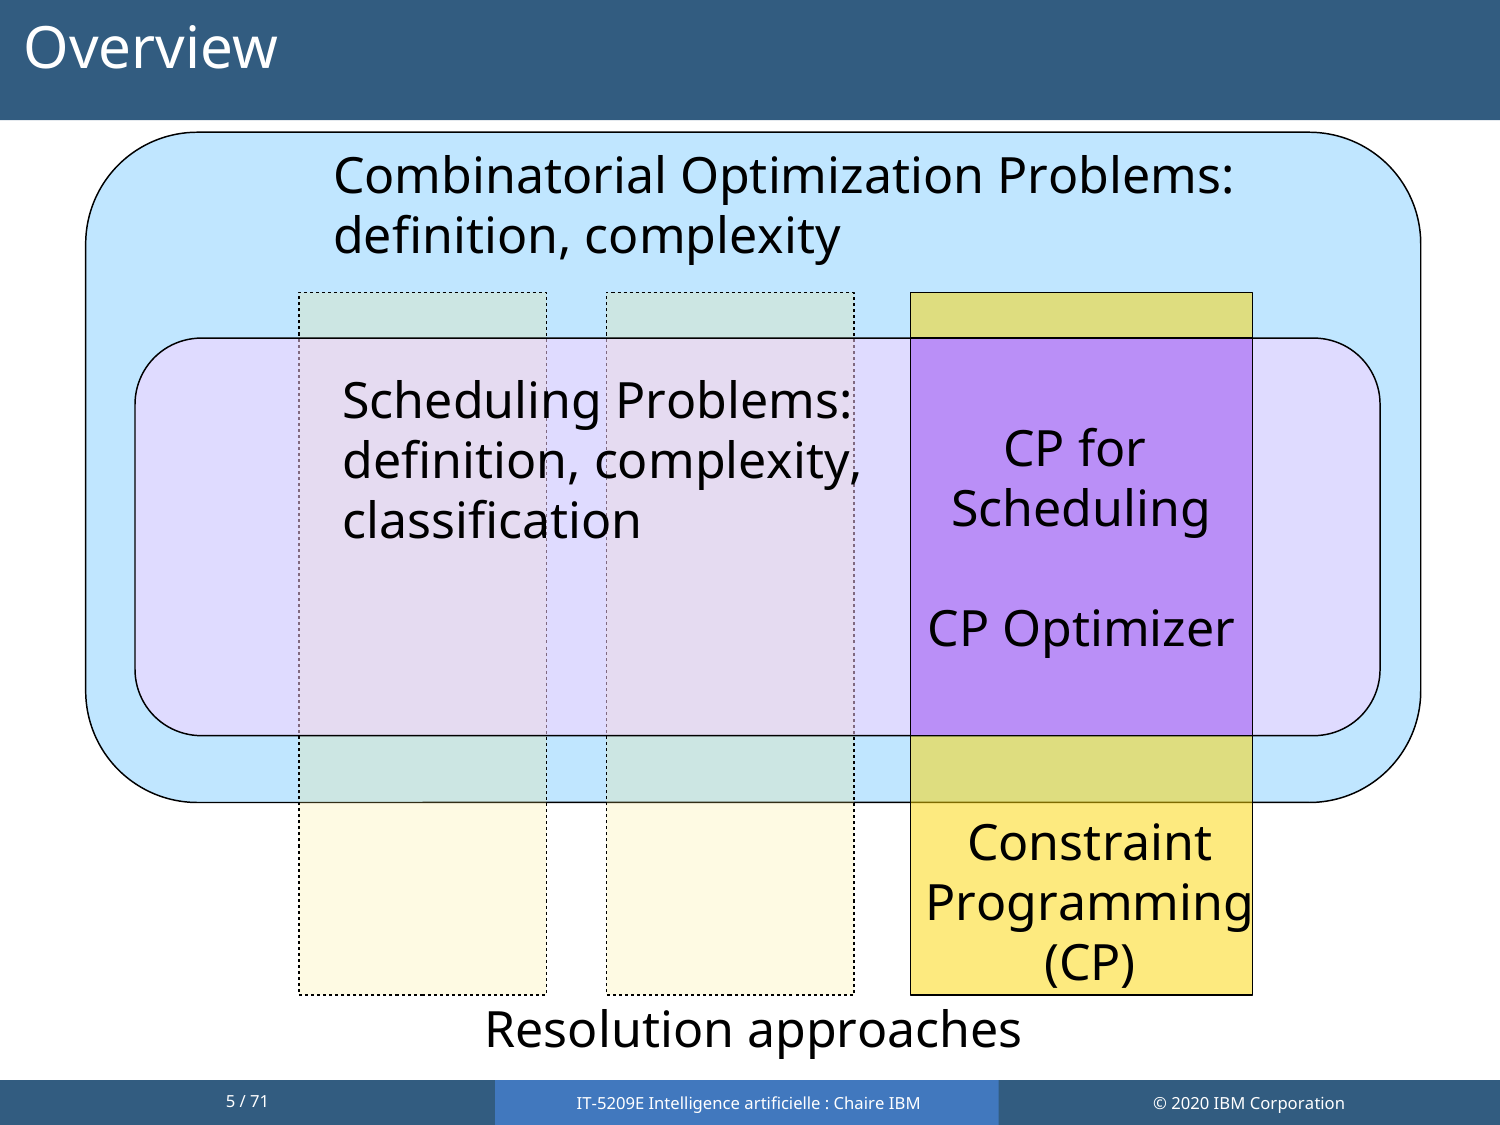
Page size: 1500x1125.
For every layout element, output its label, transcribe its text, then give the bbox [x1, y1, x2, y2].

text_box Constraint Programming (CP) [910, 802, 1256, 998]
text_box Resolution approaches [470, 990, 1024, 1066]
text_box [85, 132, 1421, 995]
text_box Scheduling Problems: definition, complexity, classification [327, 360, 863, 556]
title Overview [0, 0, 1500, 121]
text_box CP for Scheduling CP Optimizer [910, 338, 1253, 736]
text_box Combinatorial Optimization Problems: definition, complexity [318, 135, 1228, 271]
